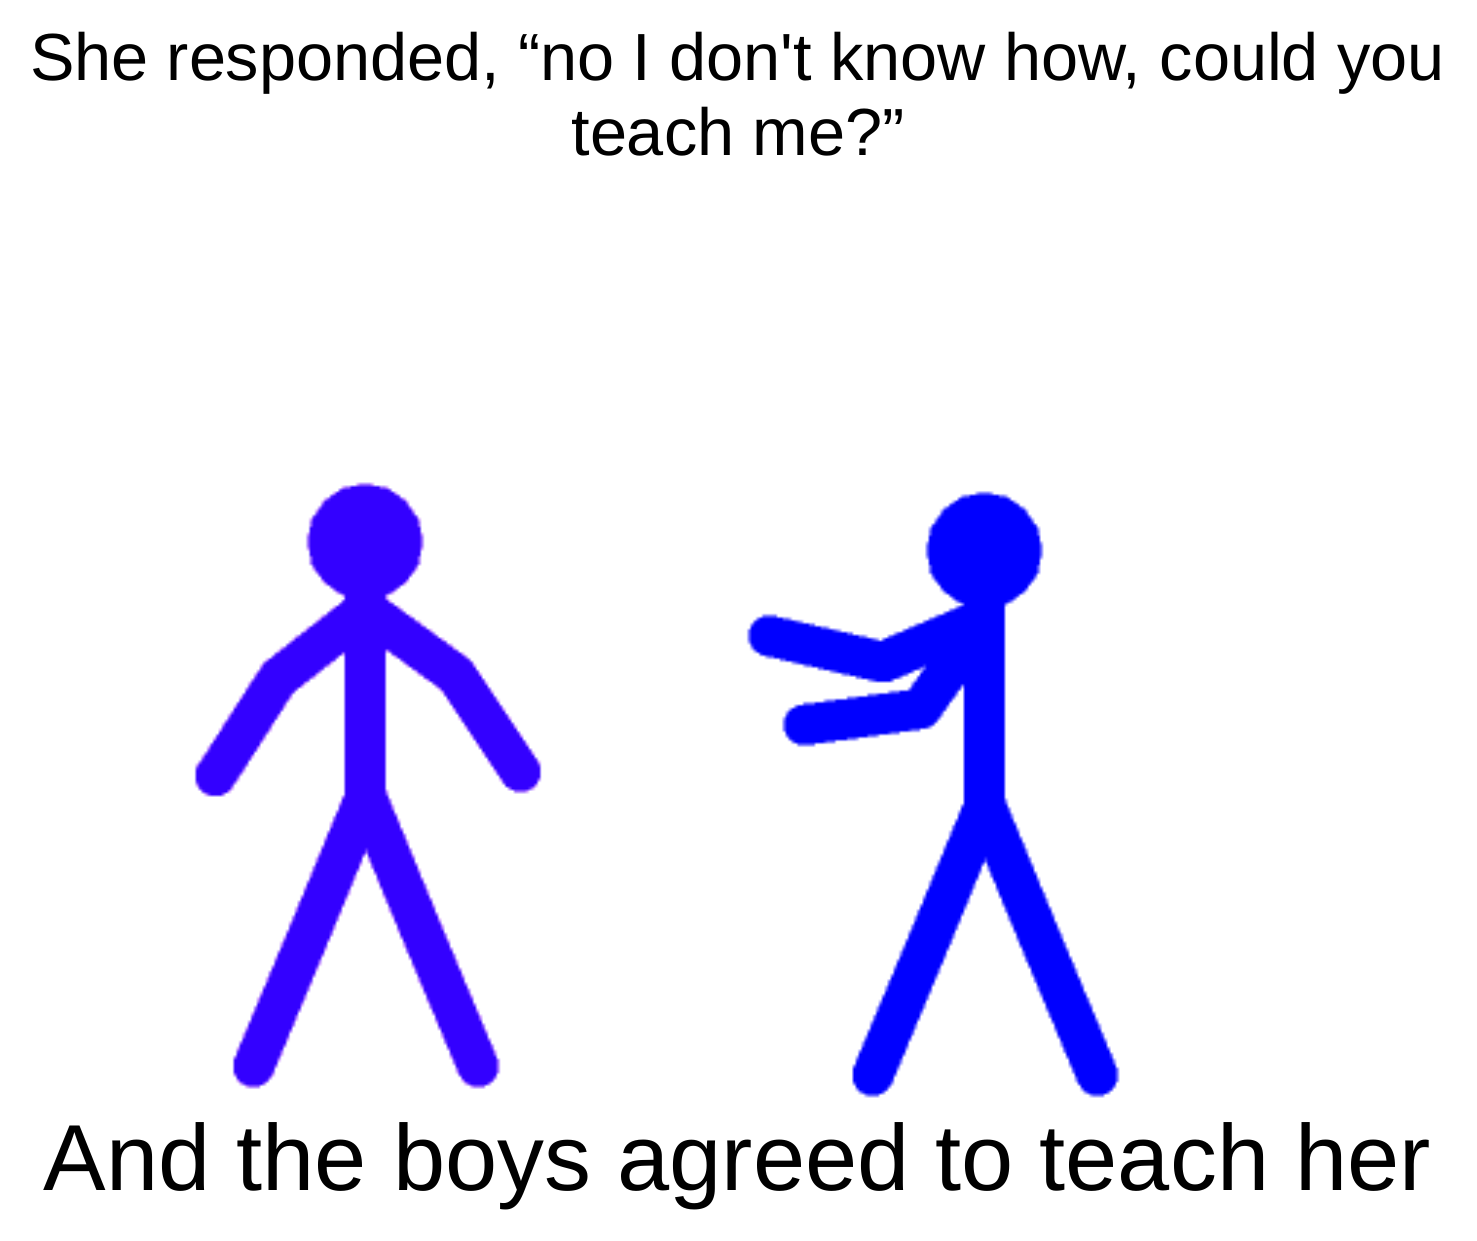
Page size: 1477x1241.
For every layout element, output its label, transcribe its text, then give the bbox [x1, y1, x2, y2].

subtitle She responded, “no I don't know how, could you teach me?” [0, 0, 1477, 189]
picture [1, 189, 1476, 1241]
text_box And the boys agreed to teach her [29, 1098, 1448, 1218]
